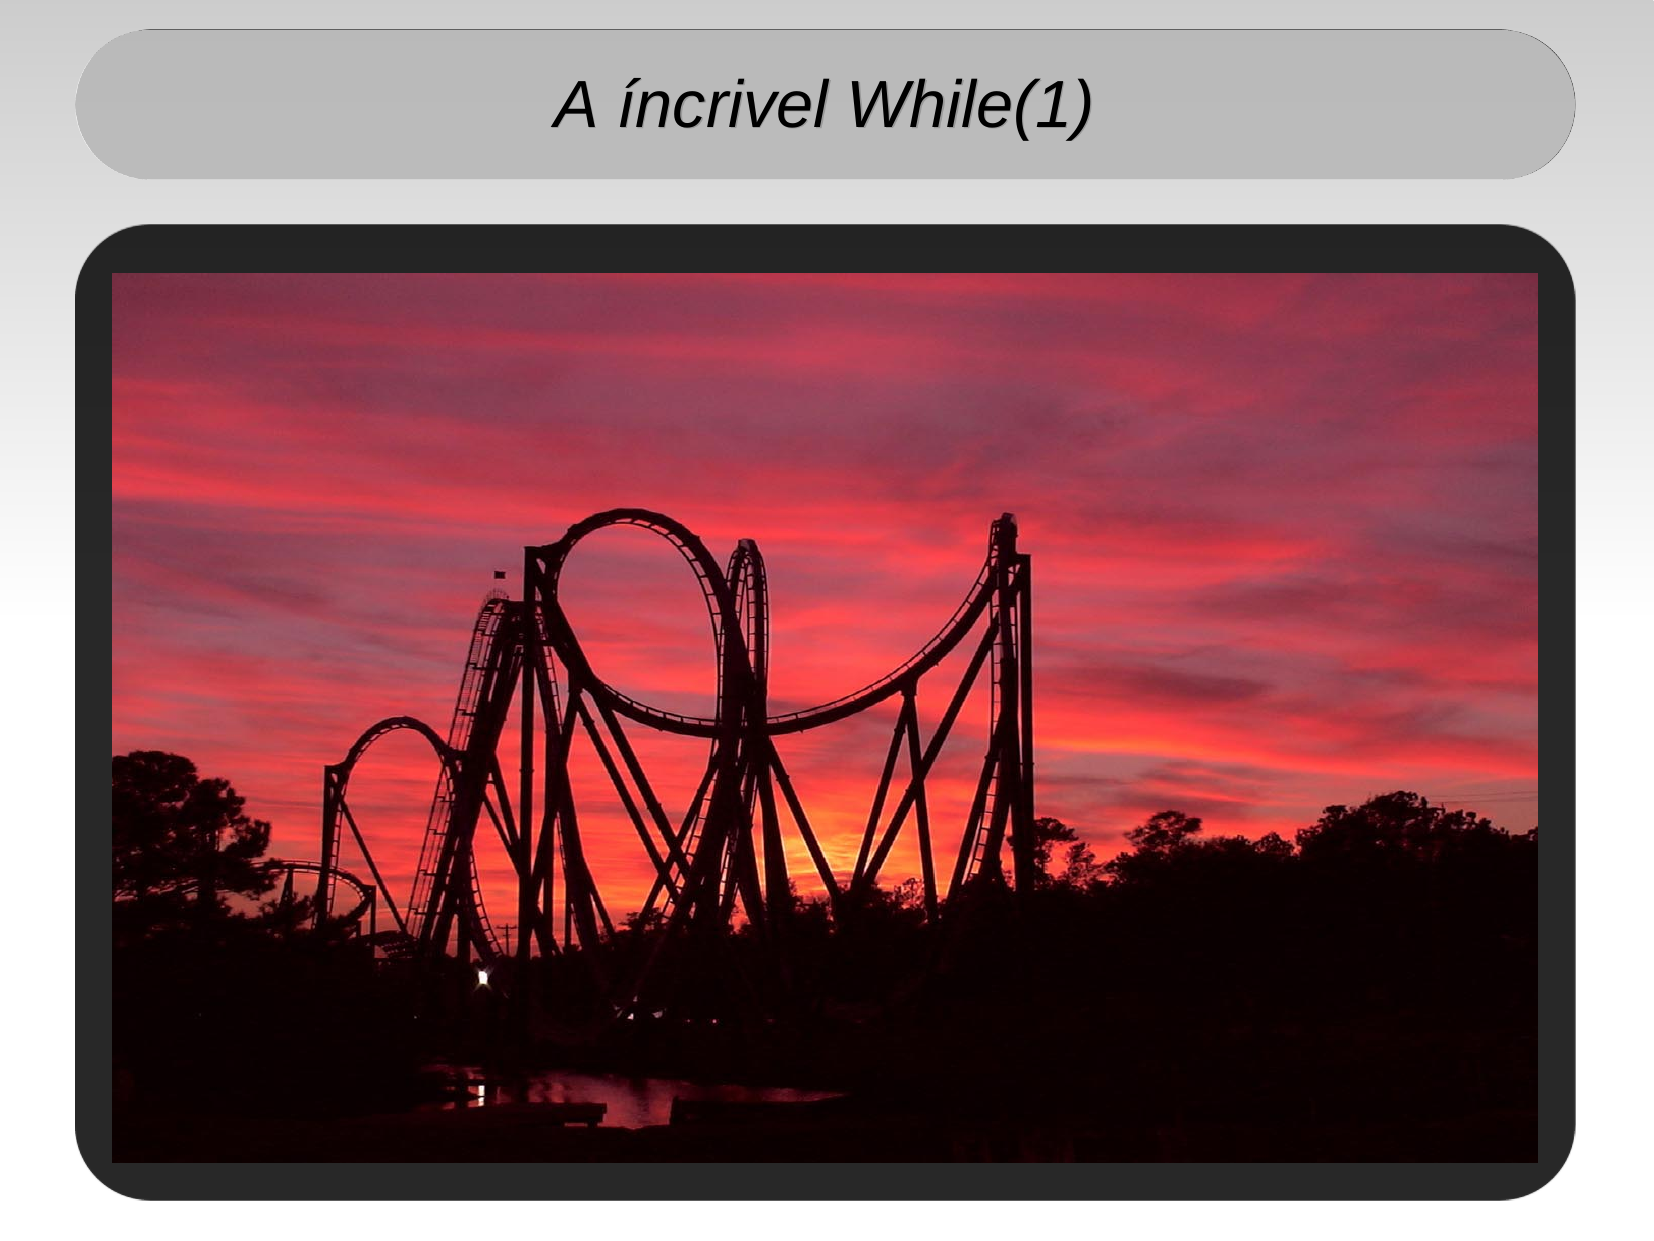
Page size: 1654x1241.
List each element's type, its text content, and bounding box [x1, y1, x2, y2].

text_box [75, 225, 1576, 1201]
picture [112, 273, 1538, 1163]
text_box A íncrivel While(1) [75, 29, 1576, 180]
